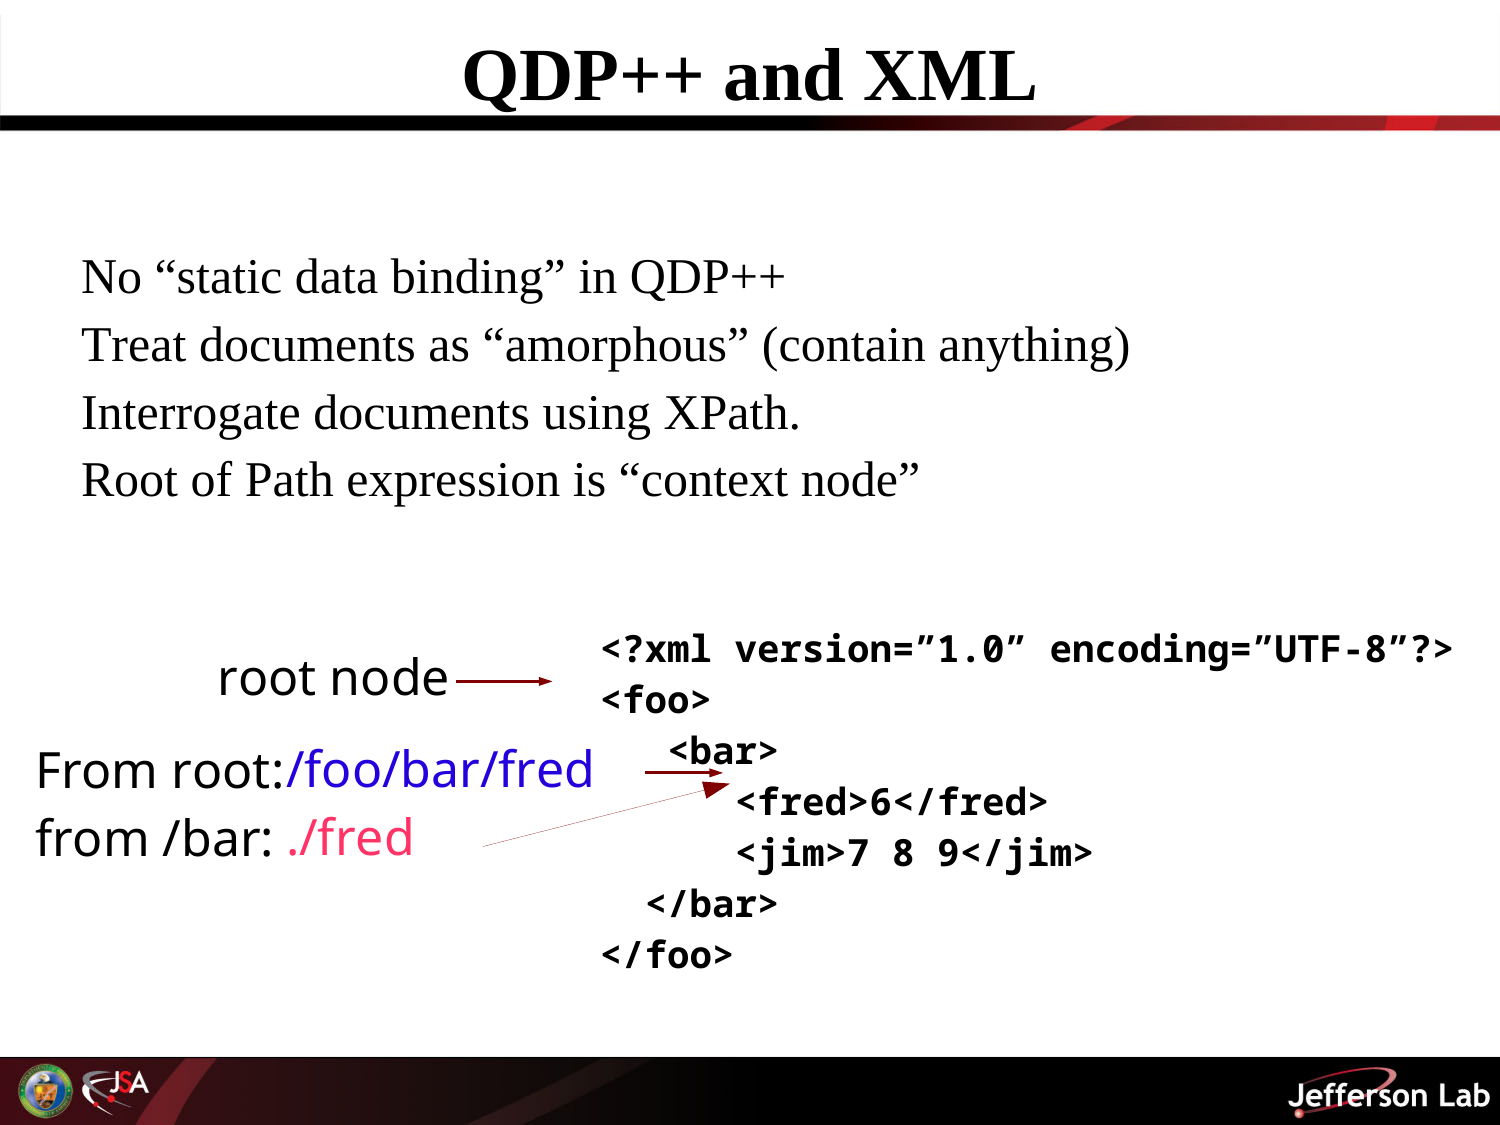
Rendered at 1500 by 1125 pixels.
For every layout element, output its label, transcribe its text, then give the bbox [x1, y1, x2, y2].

text_box From root: from /bar: [18, 725, 301, 883]
text_box <?xml version=”1.0” encoding=”UTF-8”?> <foo> <bar> <fred>6</fred> <jim>7 8 9</jim> </bar> </foo> [583, 613, 1471, 929]
list No “static data binding” in QDP++ Treat documents as “amorphous” (contain anything) Interrogate documents using XPath. Root of Path expression is “context node” [81, 249, 1482, 532]
picture [0, 0, 1500, 1125]
text_box /foo/bar/fred ./fred [269, 724, 644, 882]
text_box root node [201, 633, 459, 721]
title QDP++ and XML [112, 7, 1388, 143]
